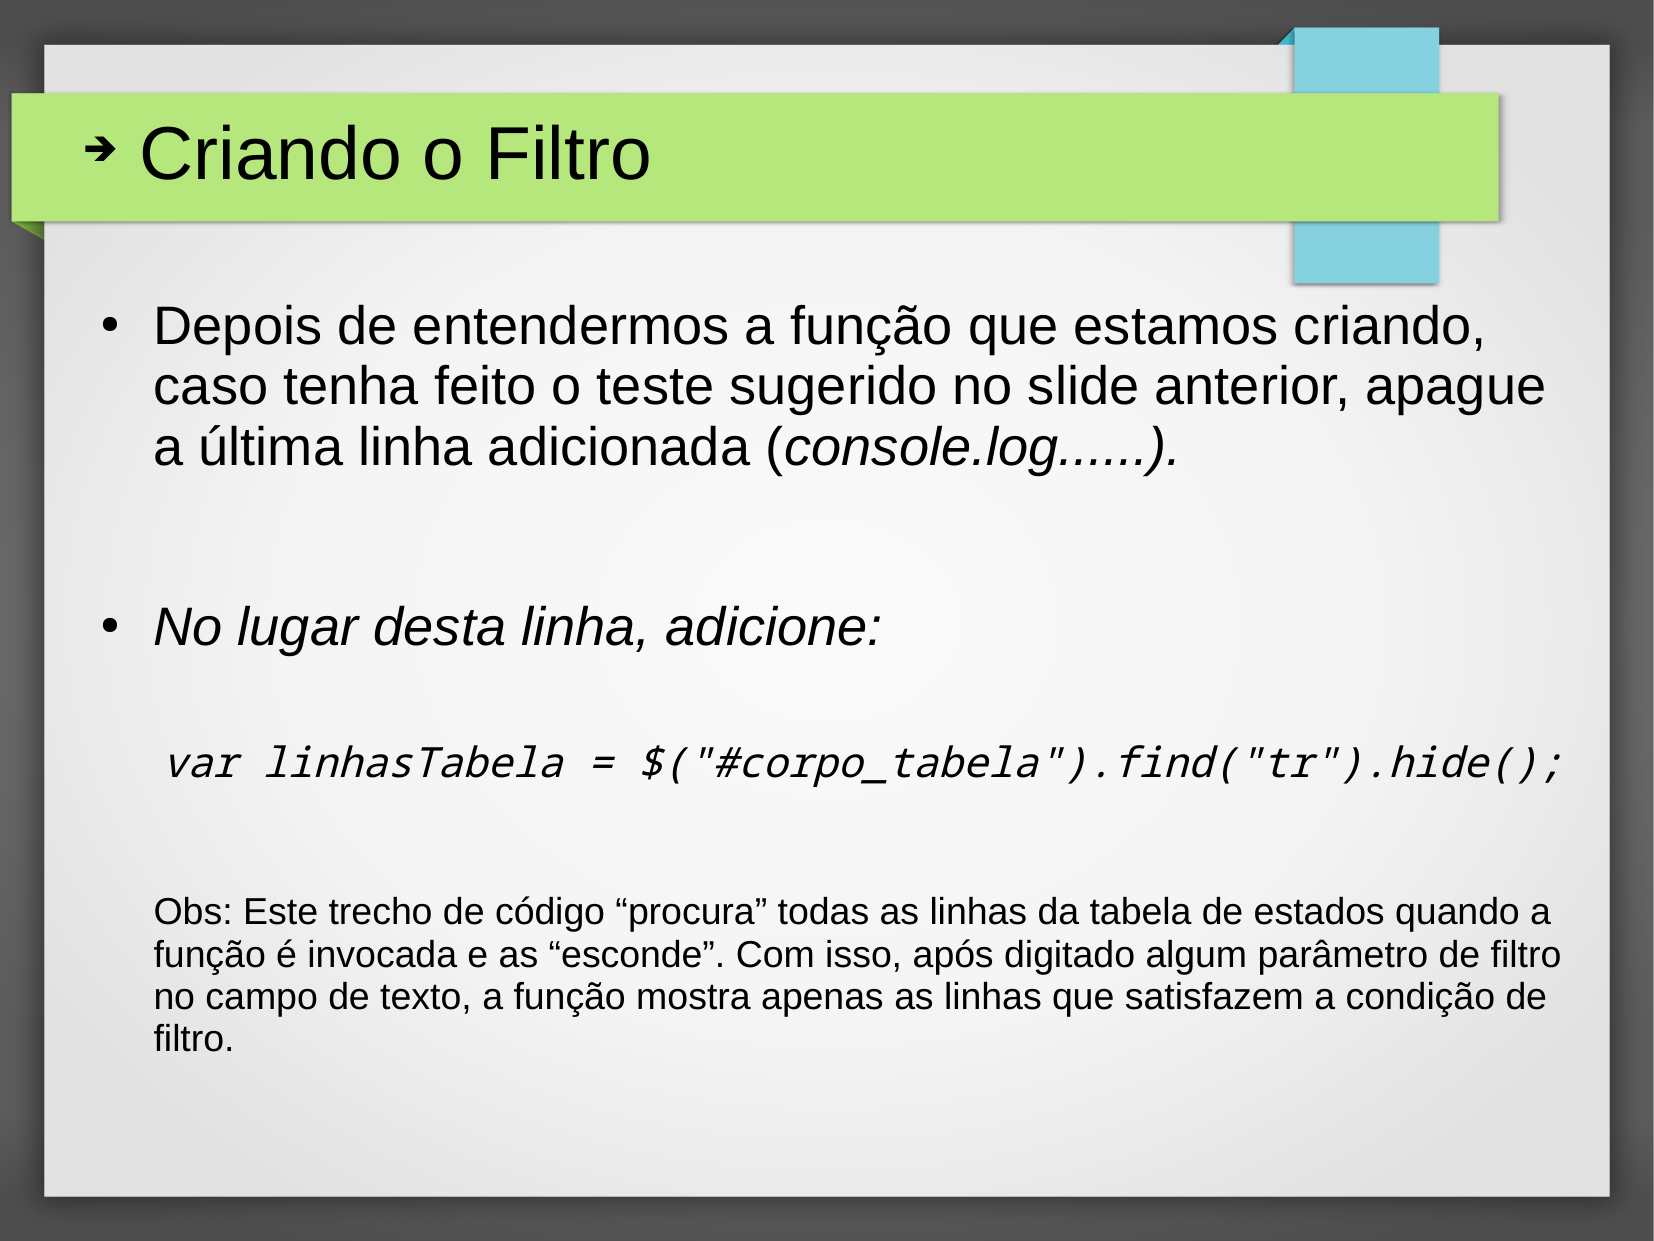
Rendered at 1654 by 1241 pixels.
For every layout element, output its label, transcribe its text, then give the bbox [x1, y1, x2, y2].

picture [0, 0, 1654, 1241]
title Criando o Filtro [82, 94, 1264, 213]
text_box [659, 565, 1002, 678]
list Depois de entendermos a função que estamos criando, caso tenha feito o teste sugerido no slide anterior, apague a última linha adicionada (console.log......). No lugar desta linha, adicione: var linhasTabela = $("#corpo_tabela").find("tr").hide(); Obs: Este trecho de código “procura” todas as linhas da tabela de estados quando a função é invocada e as “esconde”. Com isso, após digitado algum parâmetro de filtro no campo de texto, a função mostra apenas as linhas que satisfazem a condição de filtro. [82, 295, 1571, 1063]
